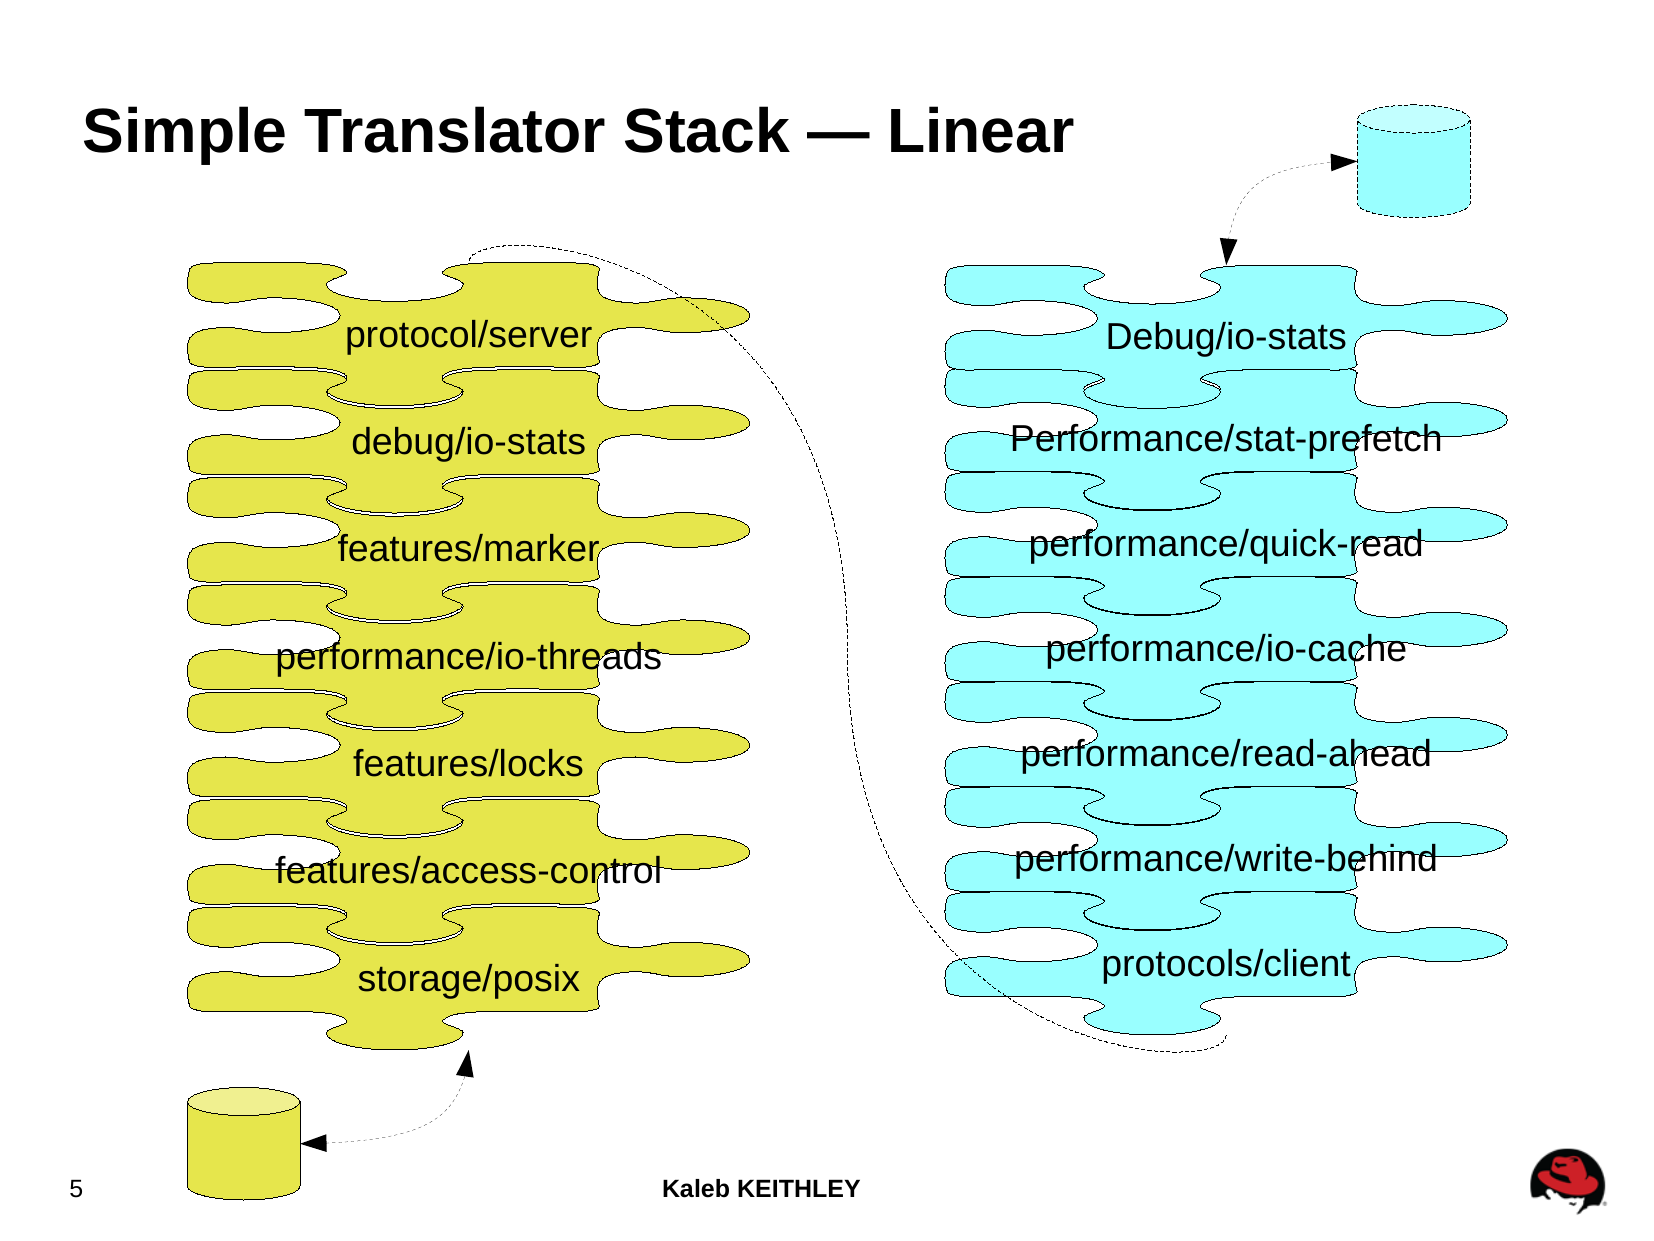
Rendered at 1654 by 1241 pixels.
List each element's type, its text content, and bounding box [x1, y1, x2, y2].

text_box features/access-control [187, 799, 750, 943]
title Simple Translator Stack — Linear [82, 37, 1571, 226]
text_box protocol/server [187, 262, 750, 406]
text_box protocols/client [944, 892, 1508, 1035]
text_box performance/write-behind [944, 787, 1508, 930]
text_box [187, 1102, 301, 1201]
text_box performance/io-threads [187, 584, 750, 728]
text_box Performance/stat-prefetch [944, 369, 1508, 510]
text_box storage/posix [187, 906, 750, 1050]
text_box [1357, 119, 1471, 218]
text_box glusterfs [1357, 104, 1471, 134]
text_box performance/quick-read [944, 472, 1508, 615]
text_box performance/read-ahead [944, 682, 1508, 825]
text_box performance/io-cache [944, 577, 1508, 720]
text_box debug/io-stats [187, 369, 750, 514]
picture [1529, 1146, 1613, 1224]
text_box features/locks [187, 692, 750, 836]
text_box features/marker [187, 477, 750, 621]
text_box glusterfs [187, 1087, 301, 1116]
text_box Debug/io-stats [944, 265, 1508, 409]
